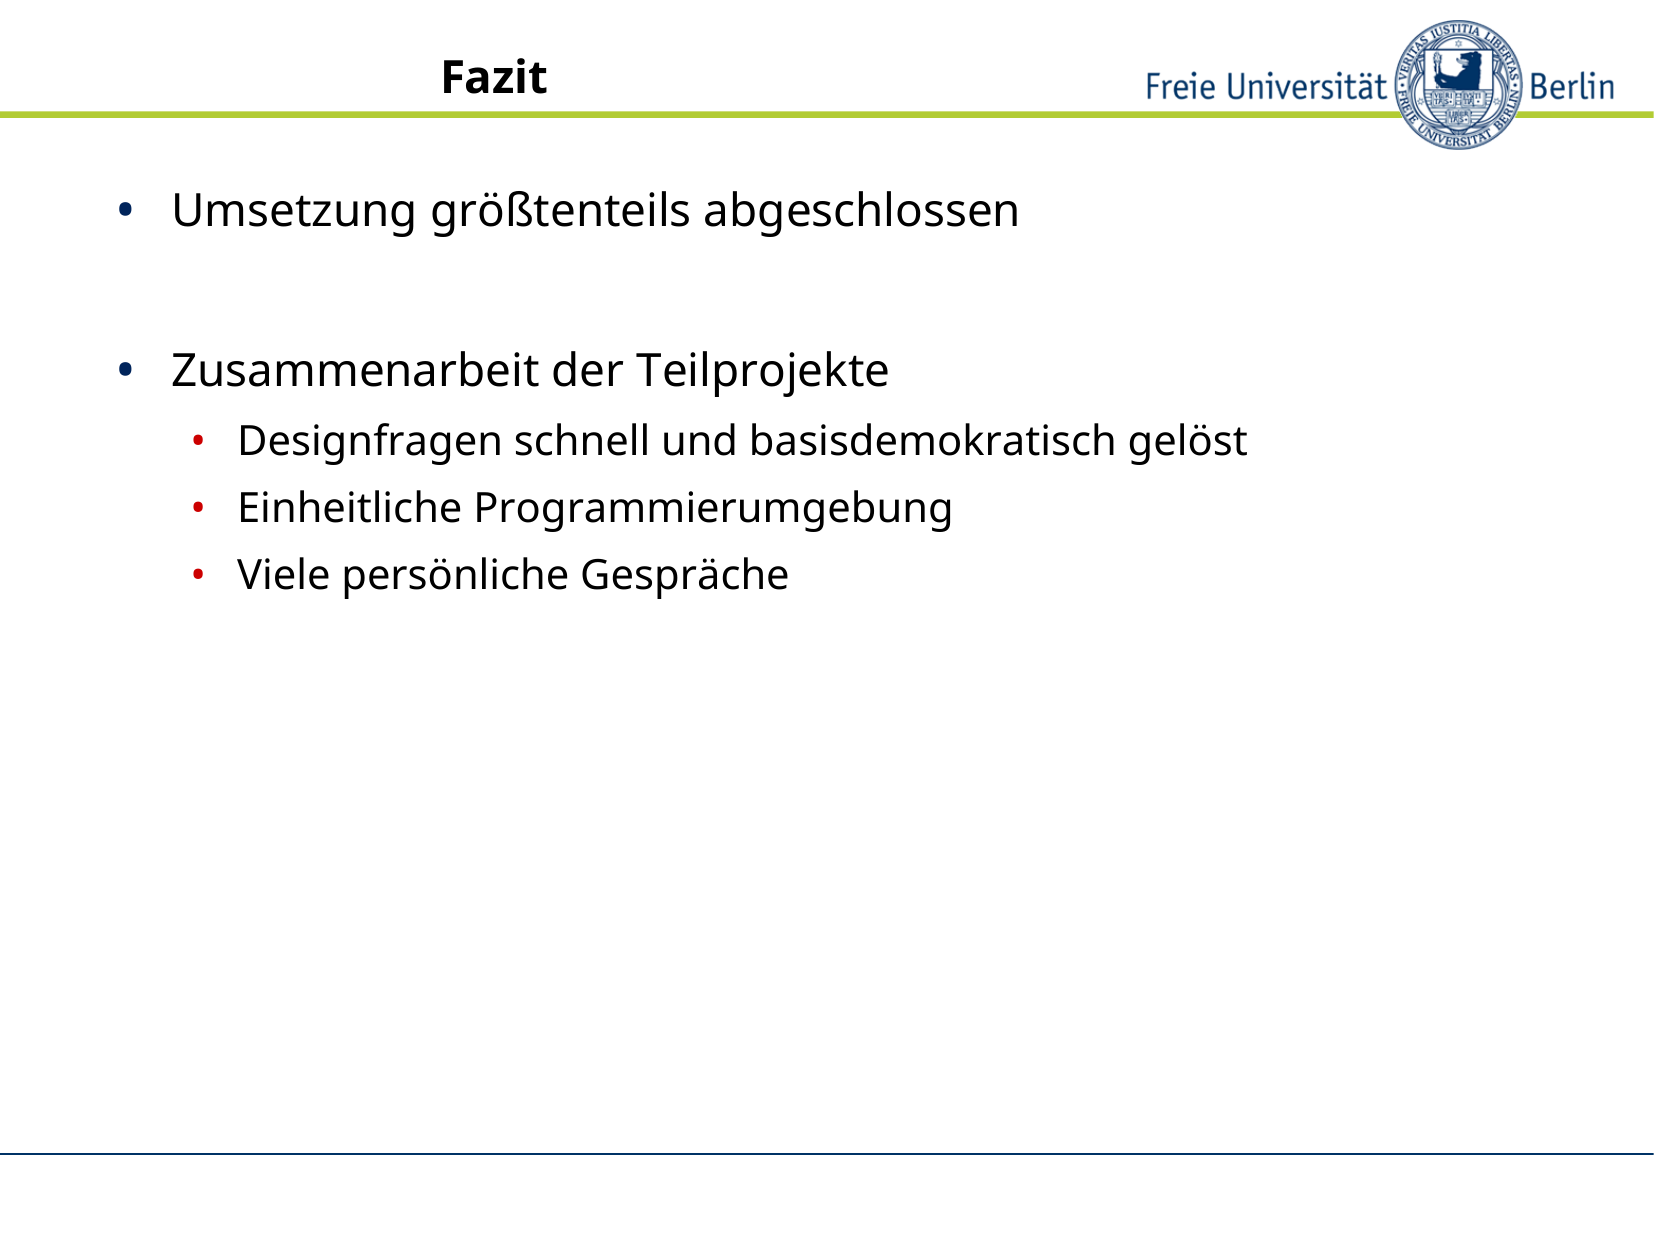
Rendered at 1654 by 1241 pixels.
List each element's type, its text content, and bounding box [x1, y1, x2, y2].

title Fazit [422, 0, 1654, 152]
list Umsetzung größtenteils abgeschlossen Zusammenarbeit der Teilprojekte Designfragen schnell und basisdemokratisch gelöst Einheitliche Programmierumgebung Viele persönliche Gespräche [115, 177, 1418, 680]
